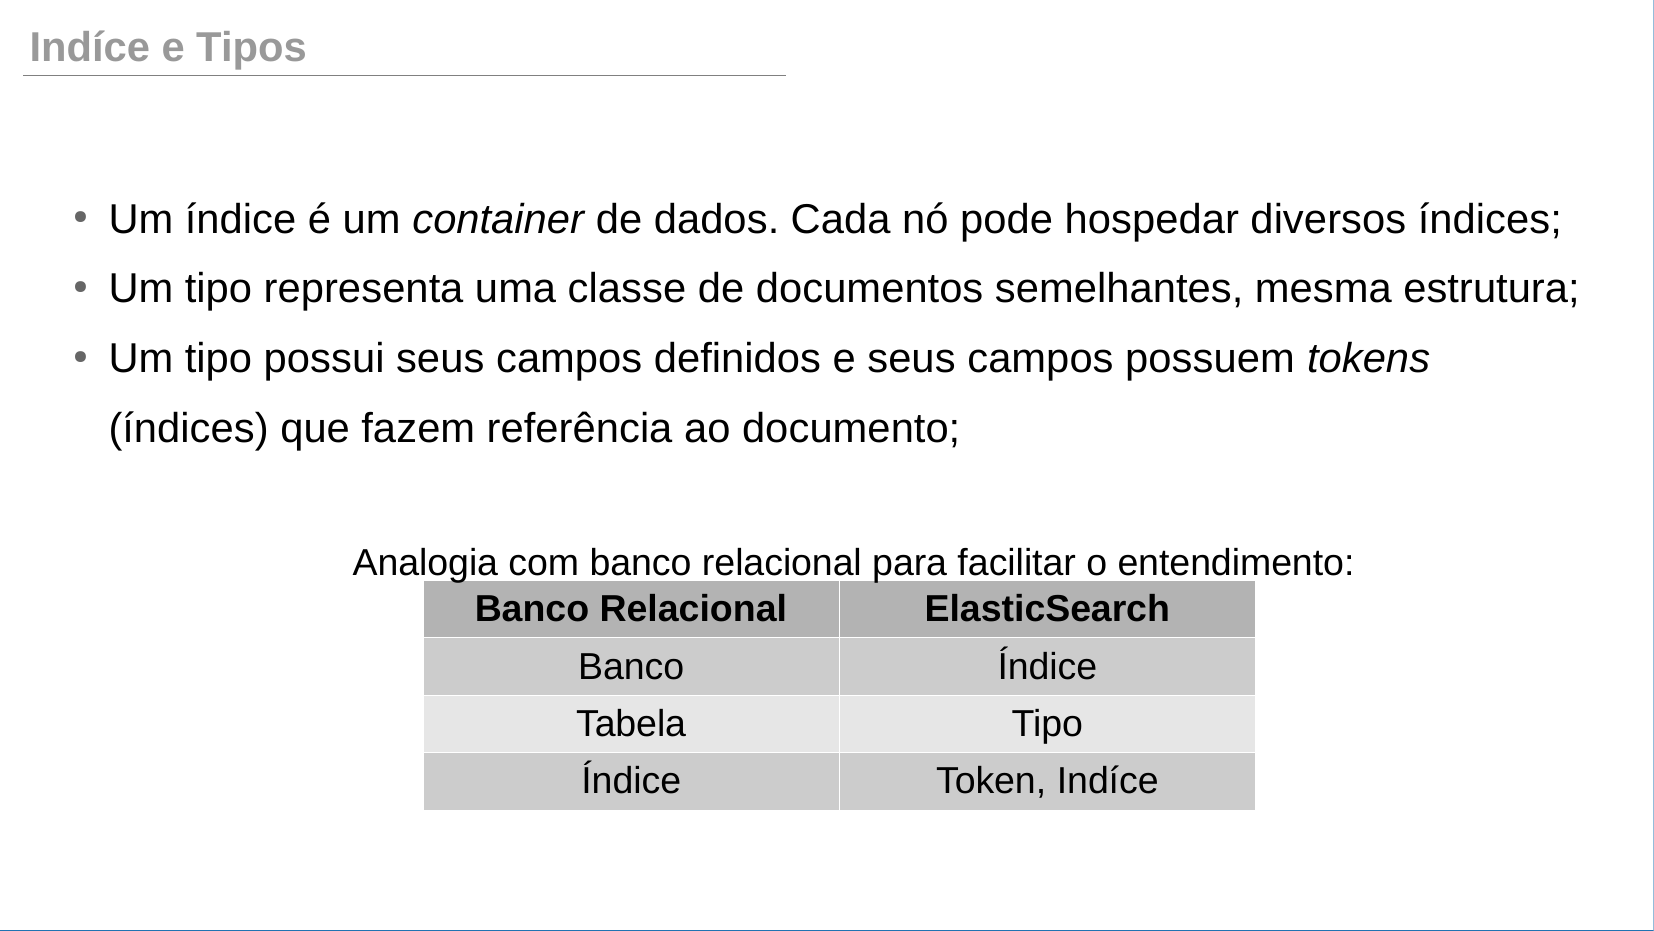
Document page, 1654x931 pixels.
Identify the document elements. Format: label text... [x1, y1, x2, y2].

text_box [0, 0, 1654, 931]
text_box Um índice é um container de dados. Cada nó pode hospedar diversos índices; Um tipo representa uma classe de documentos semelhantes, mesma estrutura; Um tipo possui seus campos definidos e seus campos possuem tokens (índices) que fazem referência ao documento; Analogia com banco relacional para facilitar o entendimento: [73, 172, 1599, 893]
title Indíce e Tipos [29, 11, 916, 82]
